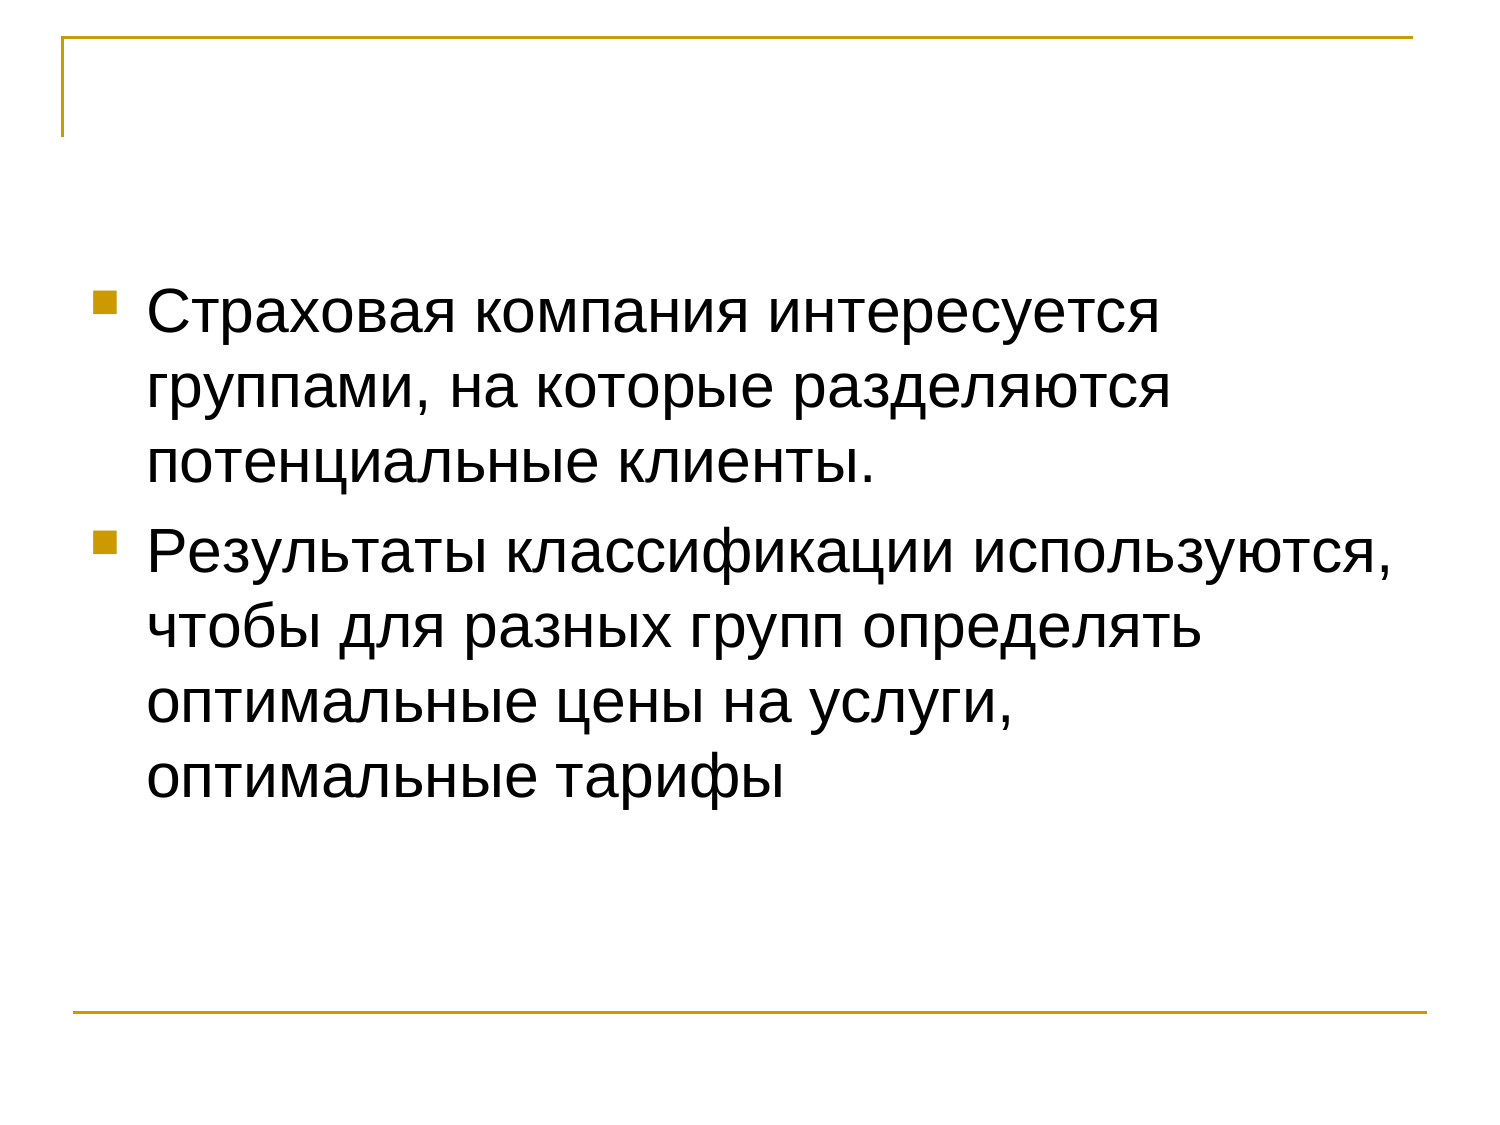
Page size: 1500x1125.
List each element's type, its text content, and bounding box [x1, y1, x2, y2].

list Страховая компания интересуется группами, на которые разделяются потенциальные клиенты. Результаты классификации используются, чтобы для разных групп определять оптимальные цены на услуги, оптимальные тарифы [75, 262, 1426, 1006]
